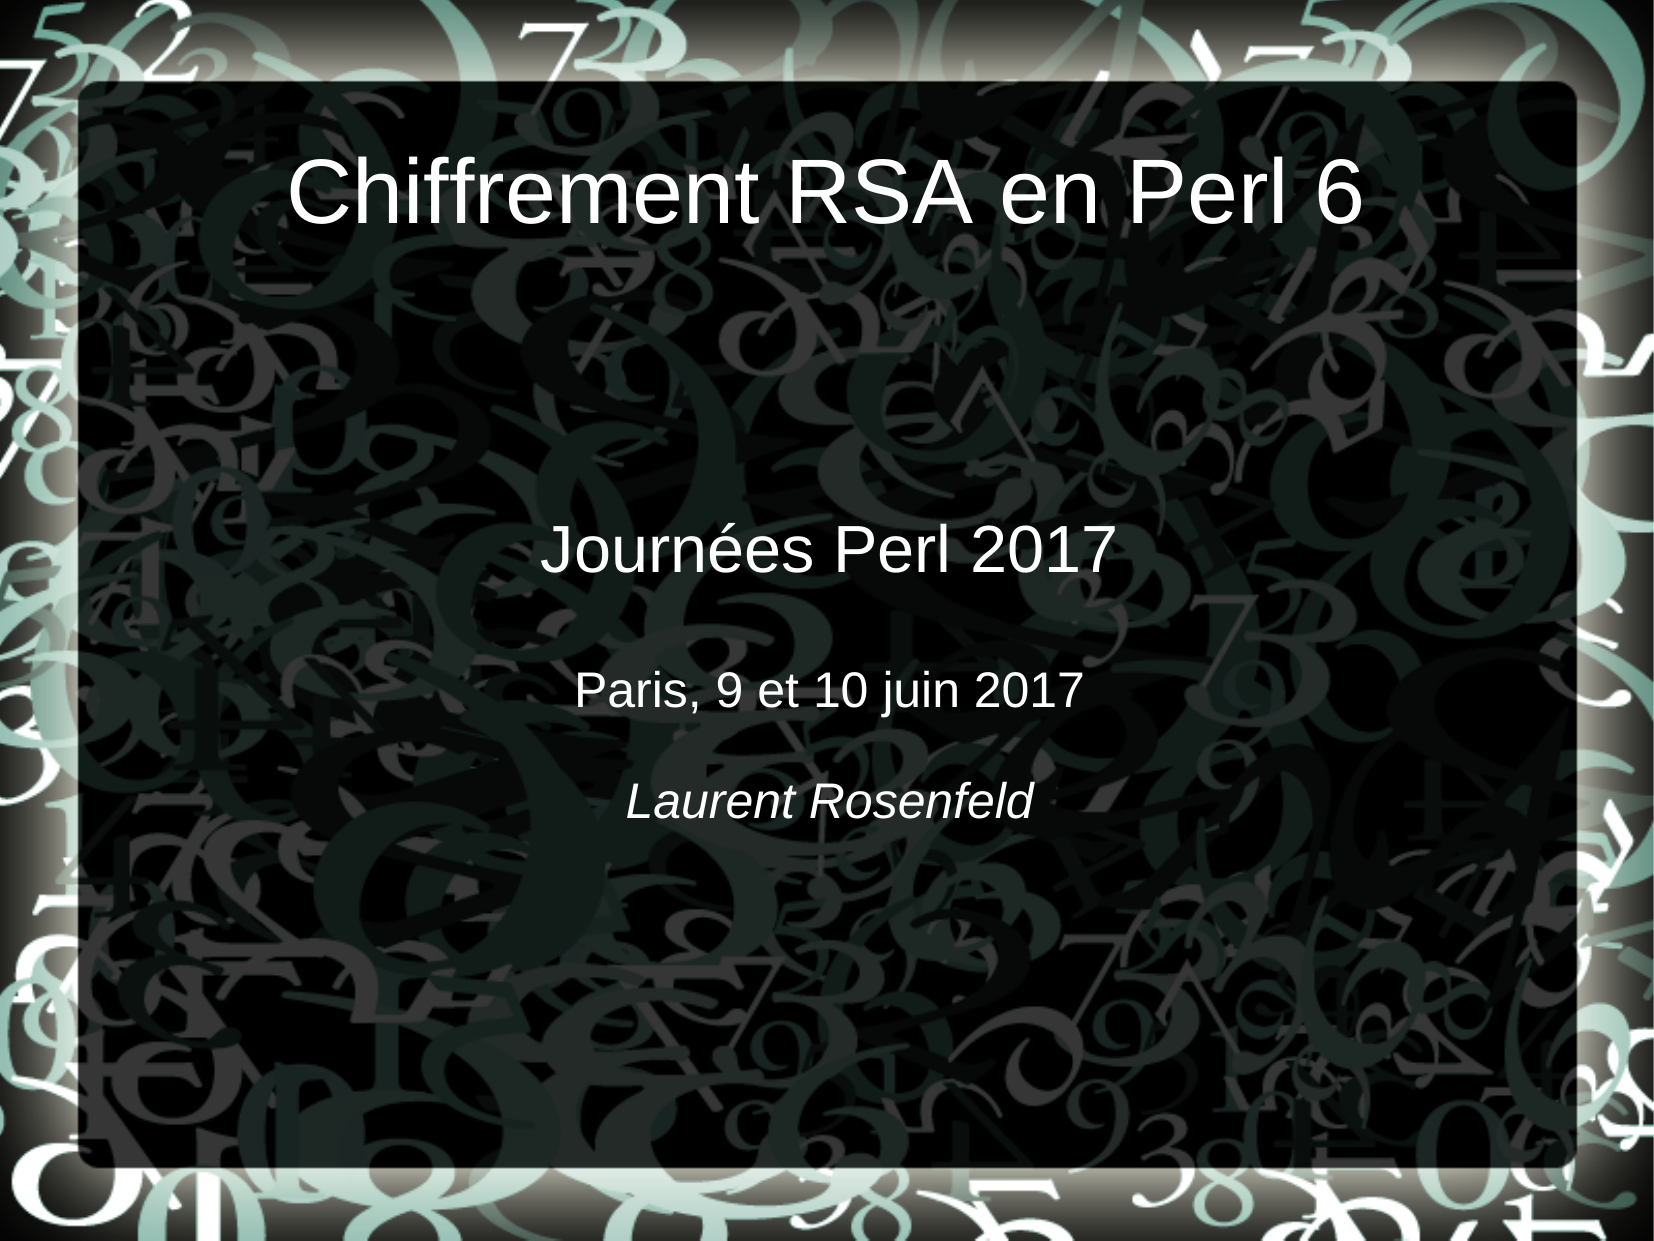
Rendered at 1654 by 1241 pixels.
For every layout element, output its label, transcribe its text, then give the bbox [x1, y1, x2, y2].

picture [0, 0, 1654, 1241]
title Chiffrement RSA en Perl 6 [82, 88, 1571, 296]
subtitle Journées Perl 2017 Paris, 9 et 10 juin 2017 Laurent Rosenfeld [118, 313, 1542, 1028]
